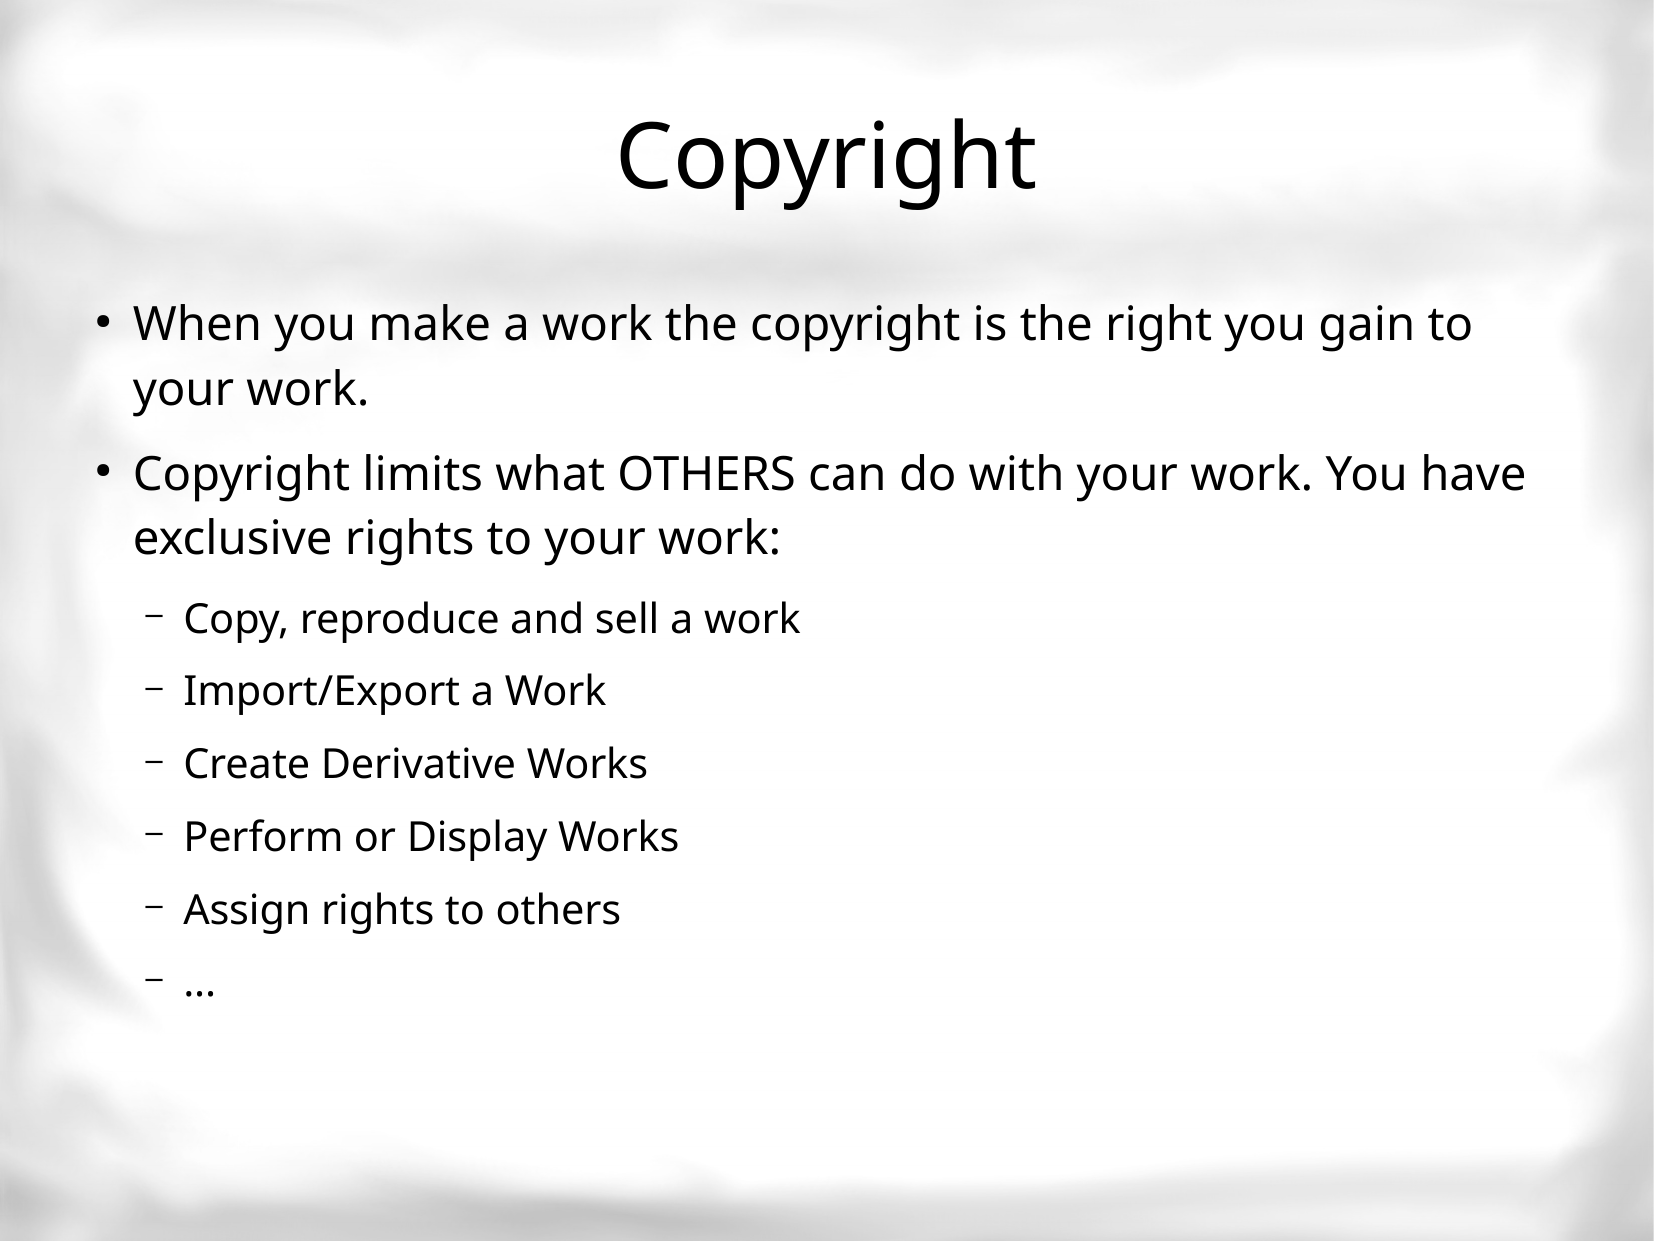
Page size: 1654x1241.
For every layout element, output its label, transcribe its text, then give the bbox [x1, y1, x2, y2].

list When you make a work the copyright is the right you gain to your work. Copyright limits what OTHERS can do with your work. You have exclusive rights to your work: Copy, reproduce and sell a work Import/Export a Work Create Derivative Works Perform or Display Works Assign rights to others ... [82, 290, 1538, 1010]
picture [0, 0, 1654, 1241]
title Copyright [82, 49, 1571, 257]
